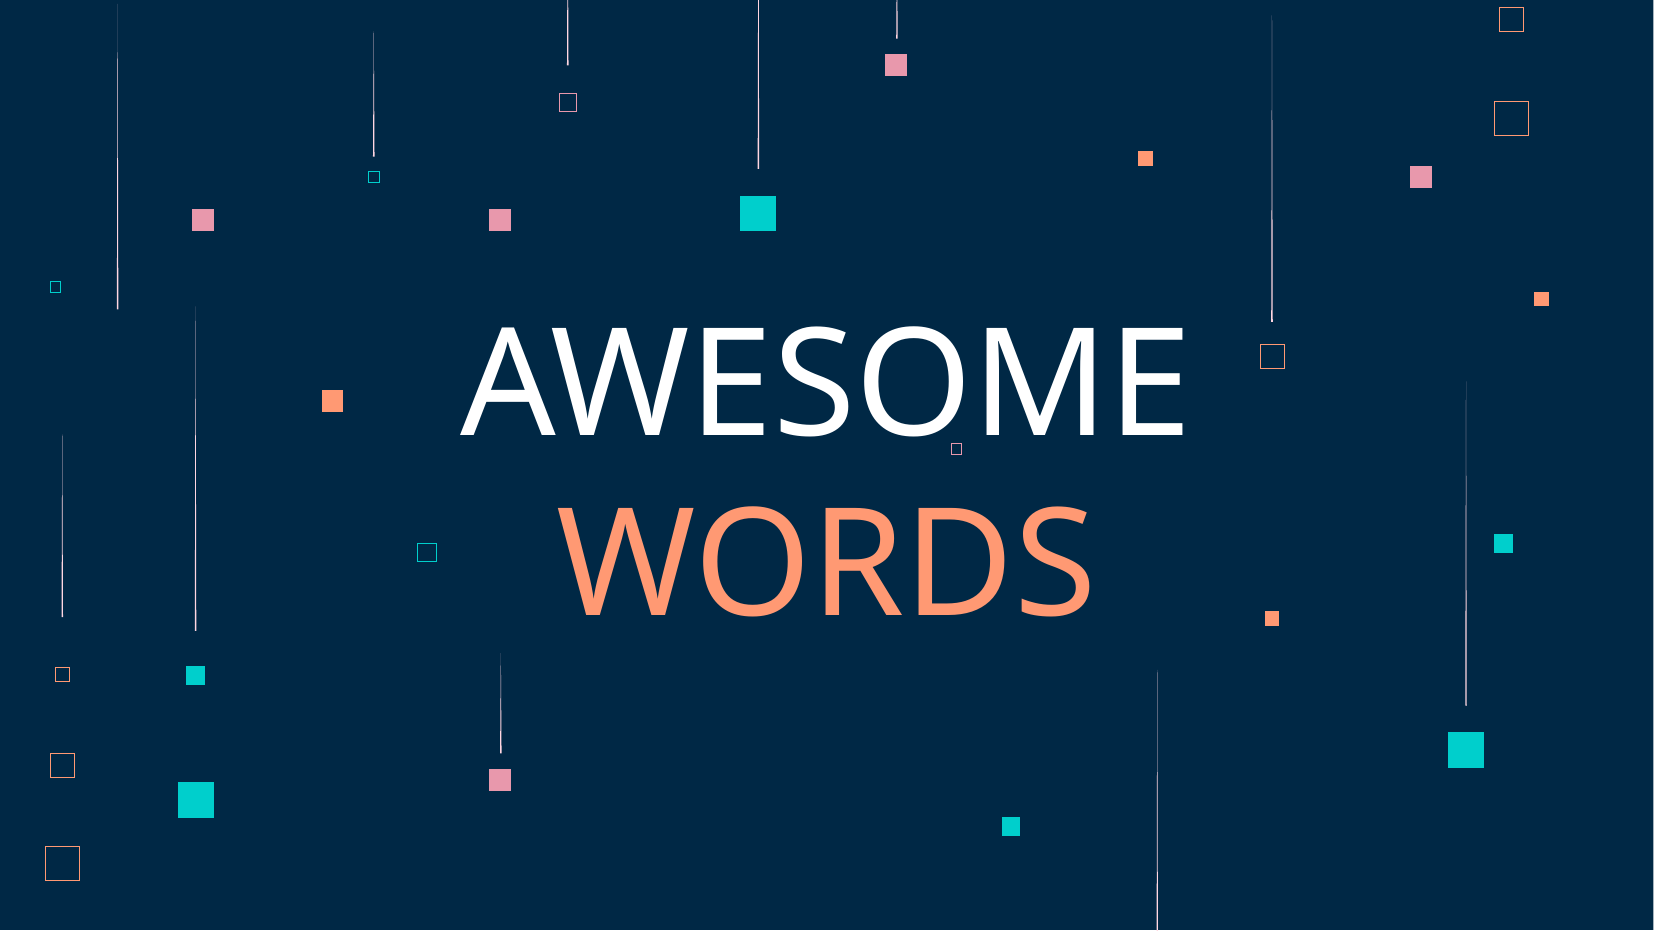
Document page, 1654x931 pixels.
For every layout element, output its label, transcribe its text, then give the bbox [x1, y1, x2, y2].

title AWESOME WORDS [368, 270, 1286, 660]
